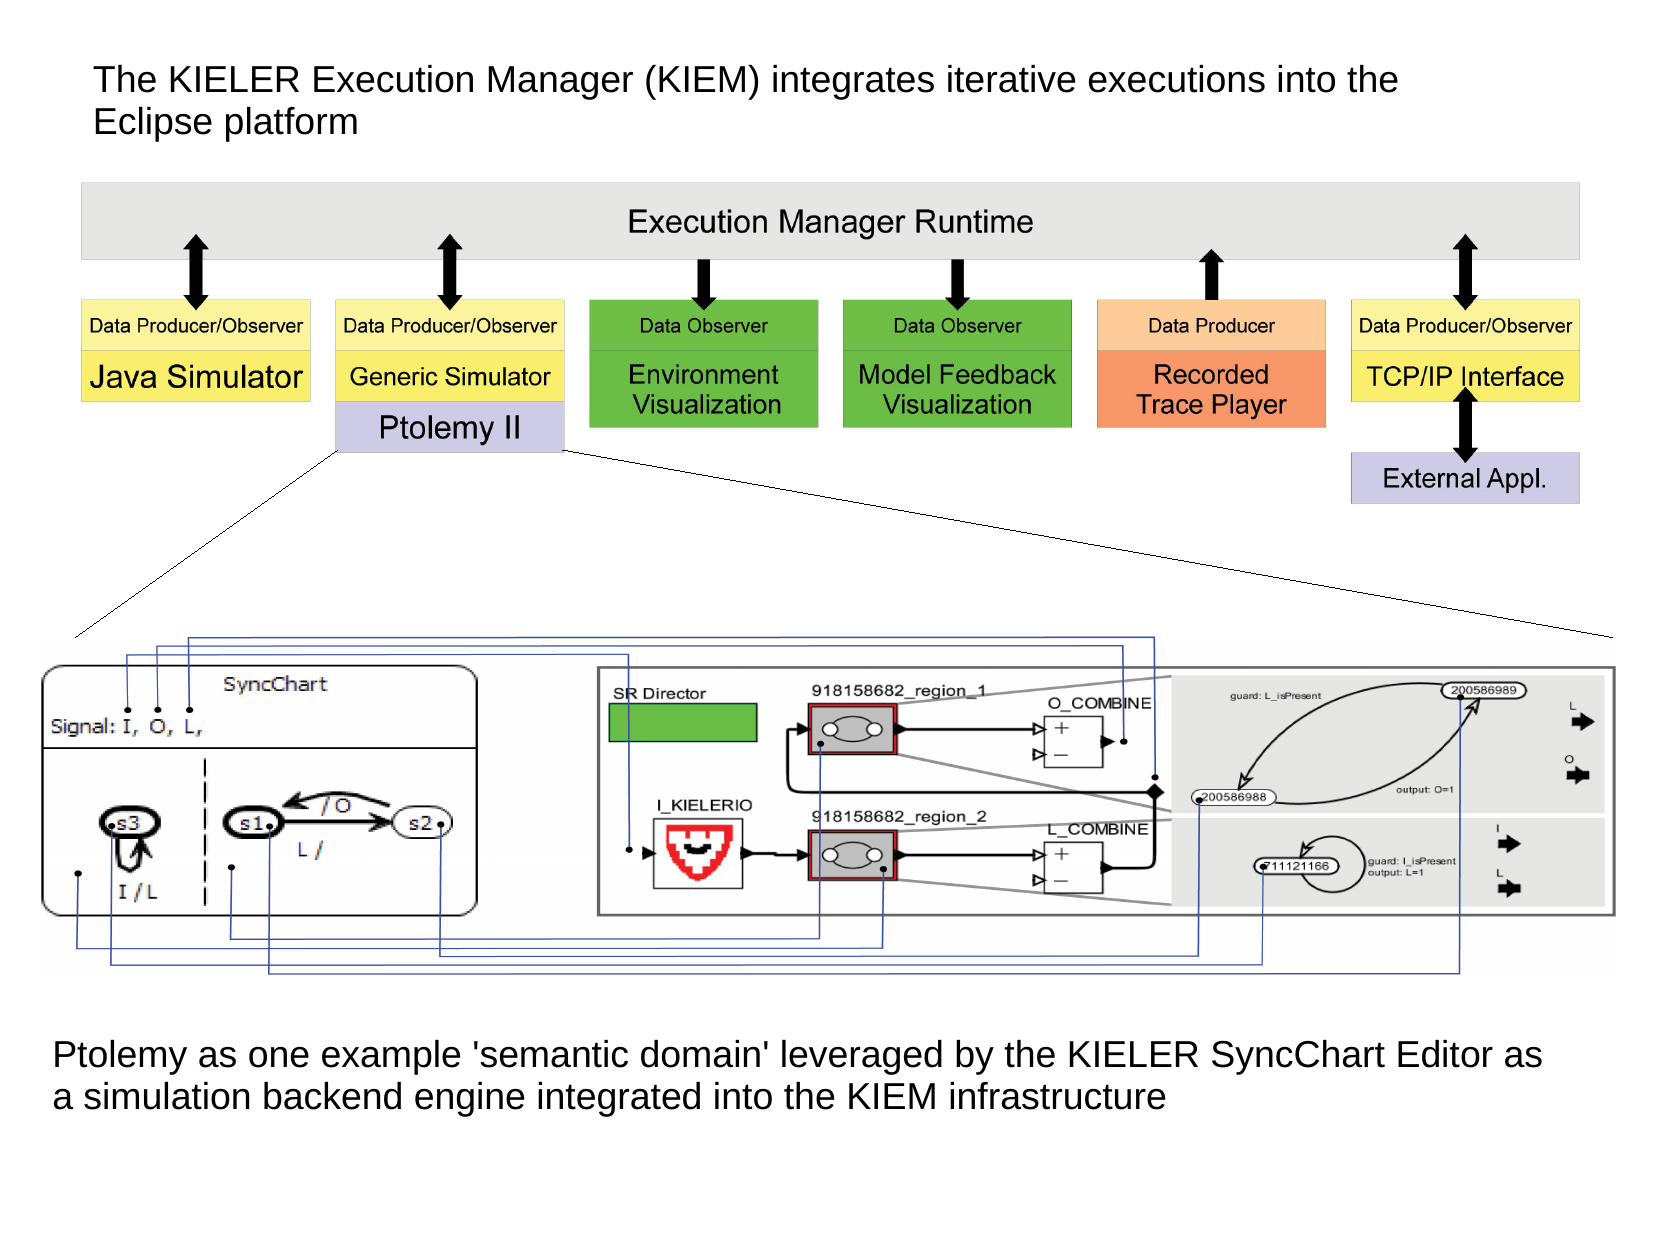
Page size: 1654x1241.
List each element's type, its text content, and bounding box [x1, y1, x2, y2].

picture [80, 181, 1581, 504]
picture [37, 636, 1616, 976]
text_box The KIELER Execution Manager (KIEM) integrates iterative executions into the Eclipse platform [78, 51, 1426, 151]
text_box Ptolemy as one example 'semantic domain' leveraged by the KIELER SyncChart Editor as a simulation backend engine integrated into the KIEM infrastructure [37, 1026, 1558, 1126]
